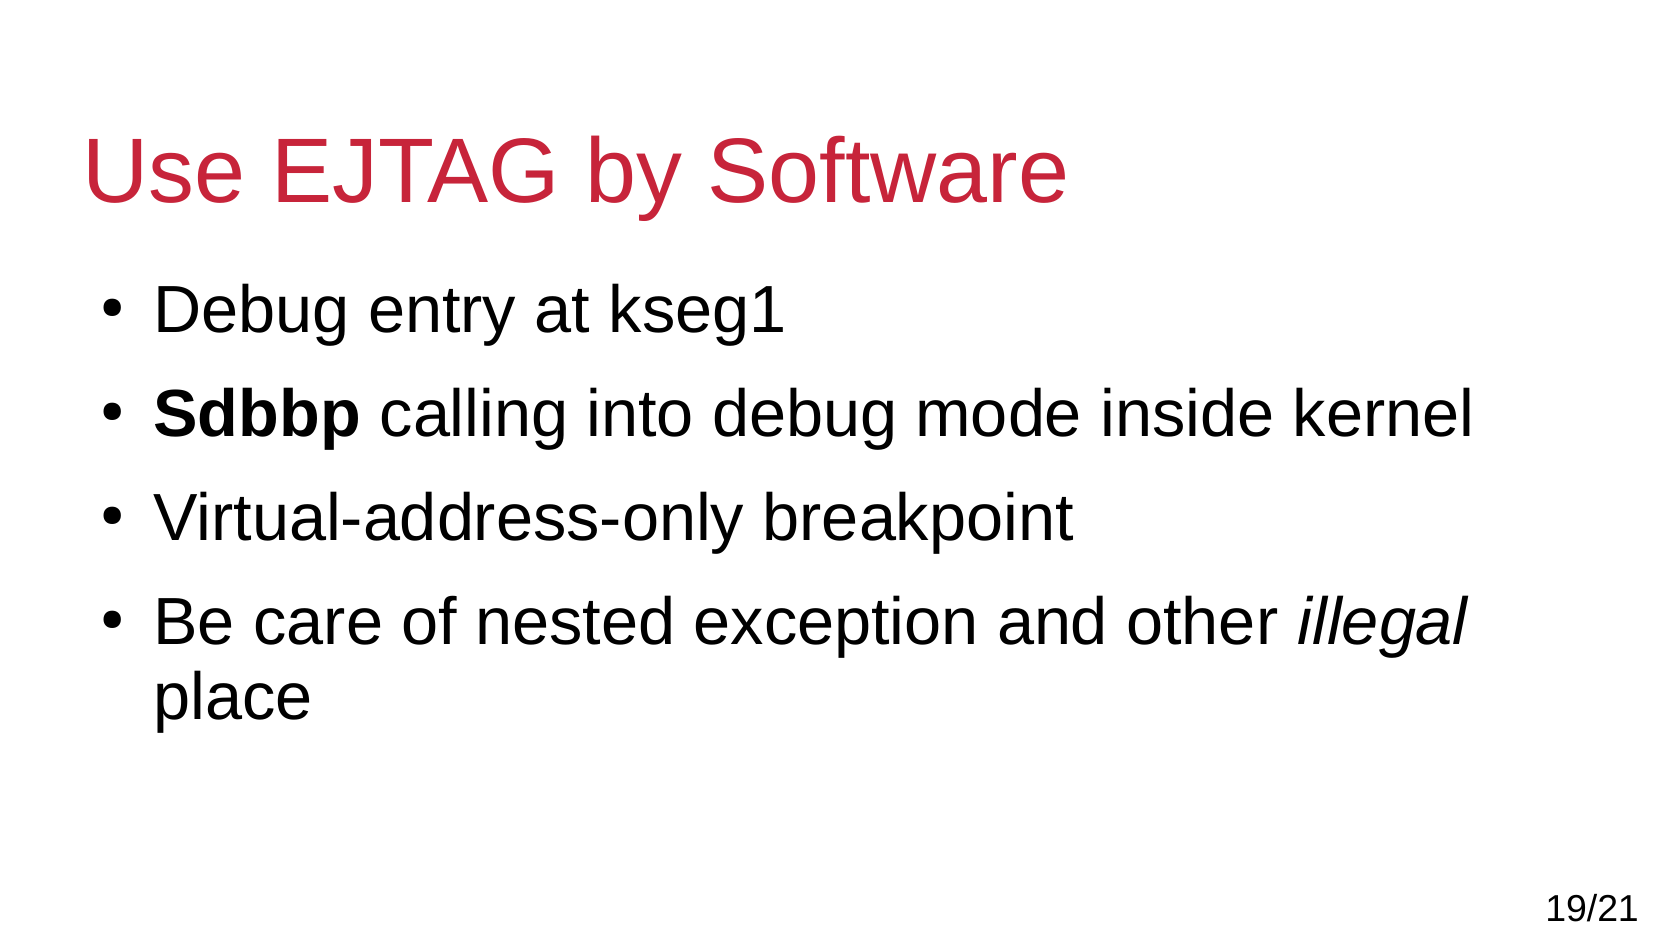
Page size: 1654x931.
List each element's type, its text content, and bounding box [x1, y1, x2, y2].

title Use EJTAG by Software [82, 92, 1571, 249]
list Debug entry at kseg1 Sdbbp calling into debug mode inside kernel Virtual-address-only breakpoint Be care of nested exception and other illegal place [82, 271, 1571, 758]
